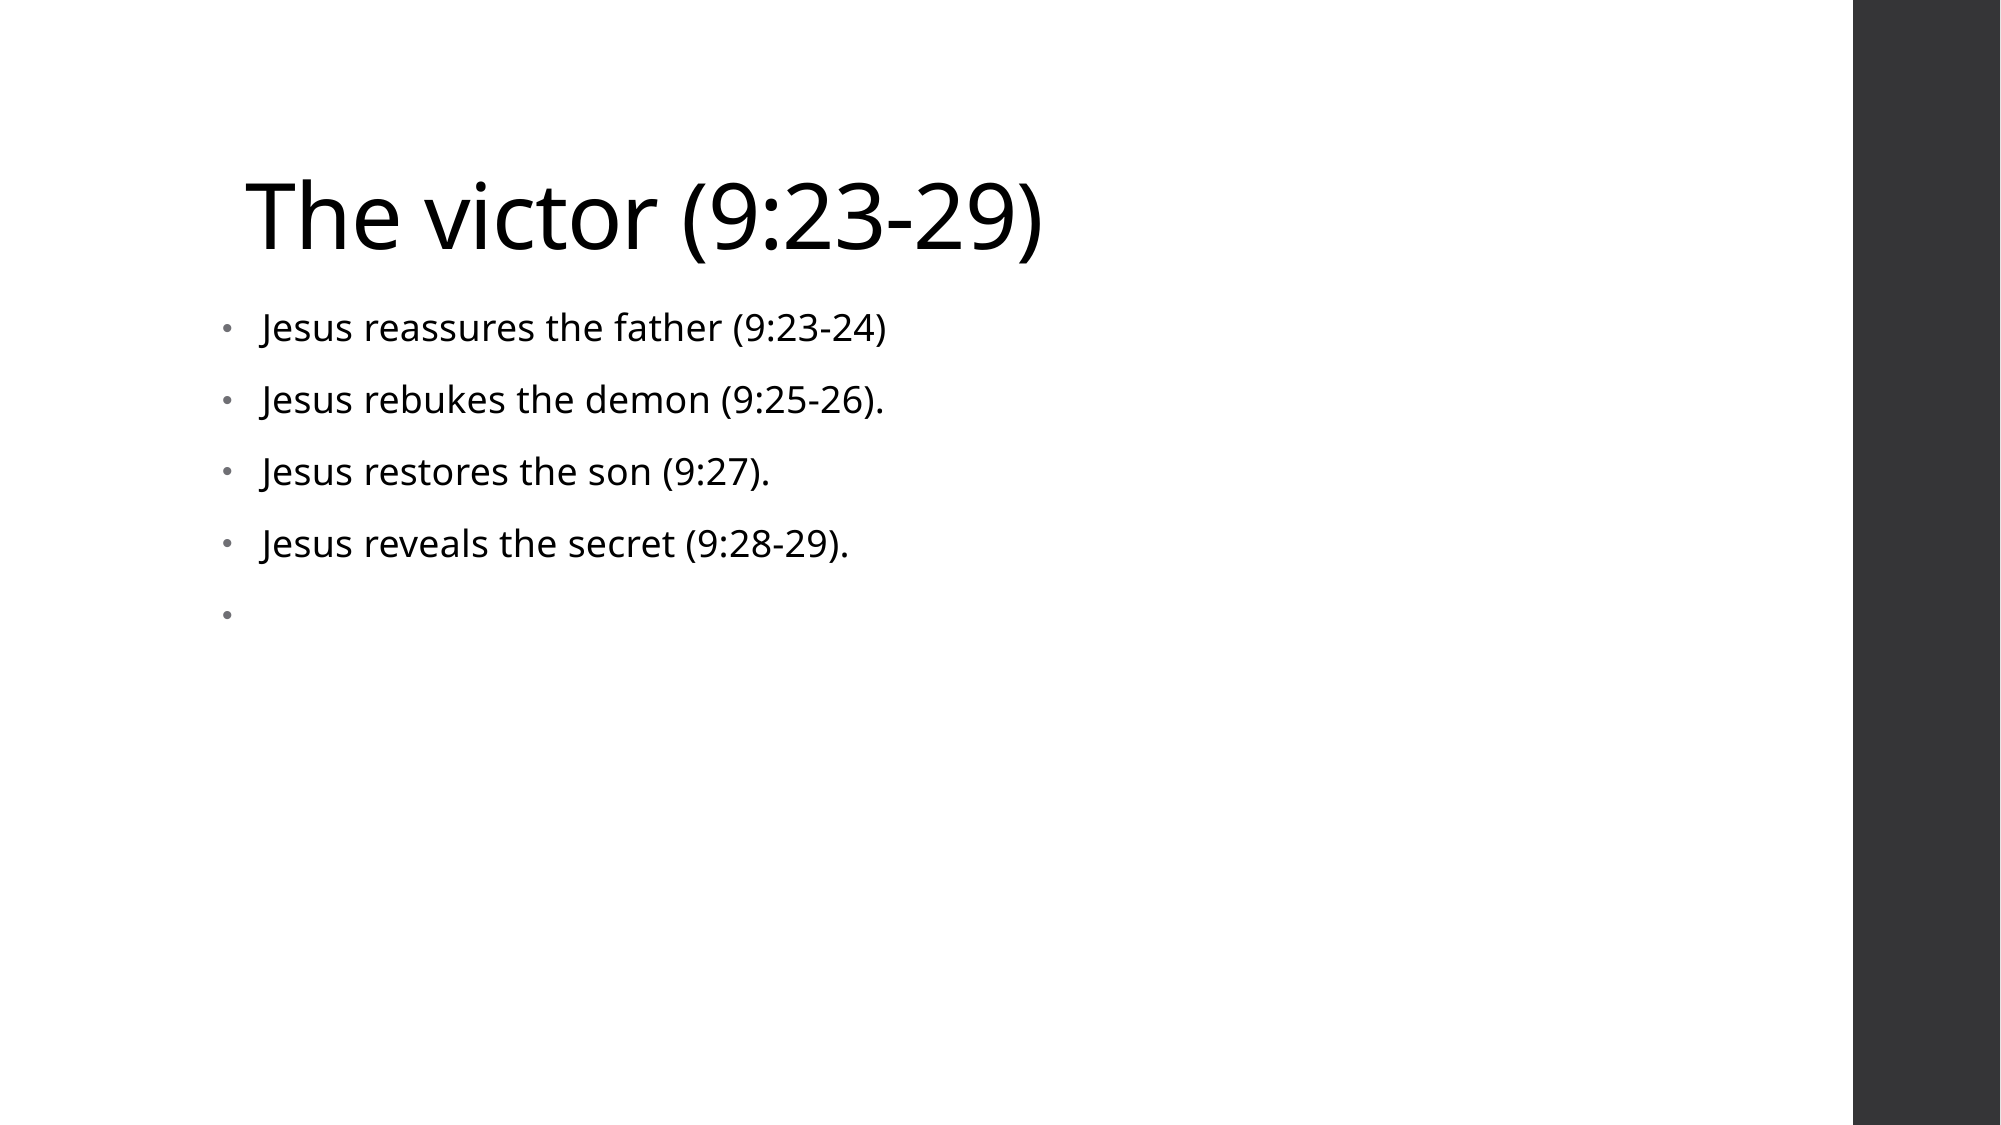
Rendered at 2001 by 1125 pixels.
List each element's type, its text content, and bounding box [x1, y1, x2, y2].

title The victor (9:23-29) [206, 60, 1797, 278]
list Jesus reassures the father (9:23-24) Jesus rebukes the demon (9:25-26). Jesus restores the son (9:27). Jesus reveals the secret (9:28-29). [206, 299, 1617, 1014]
